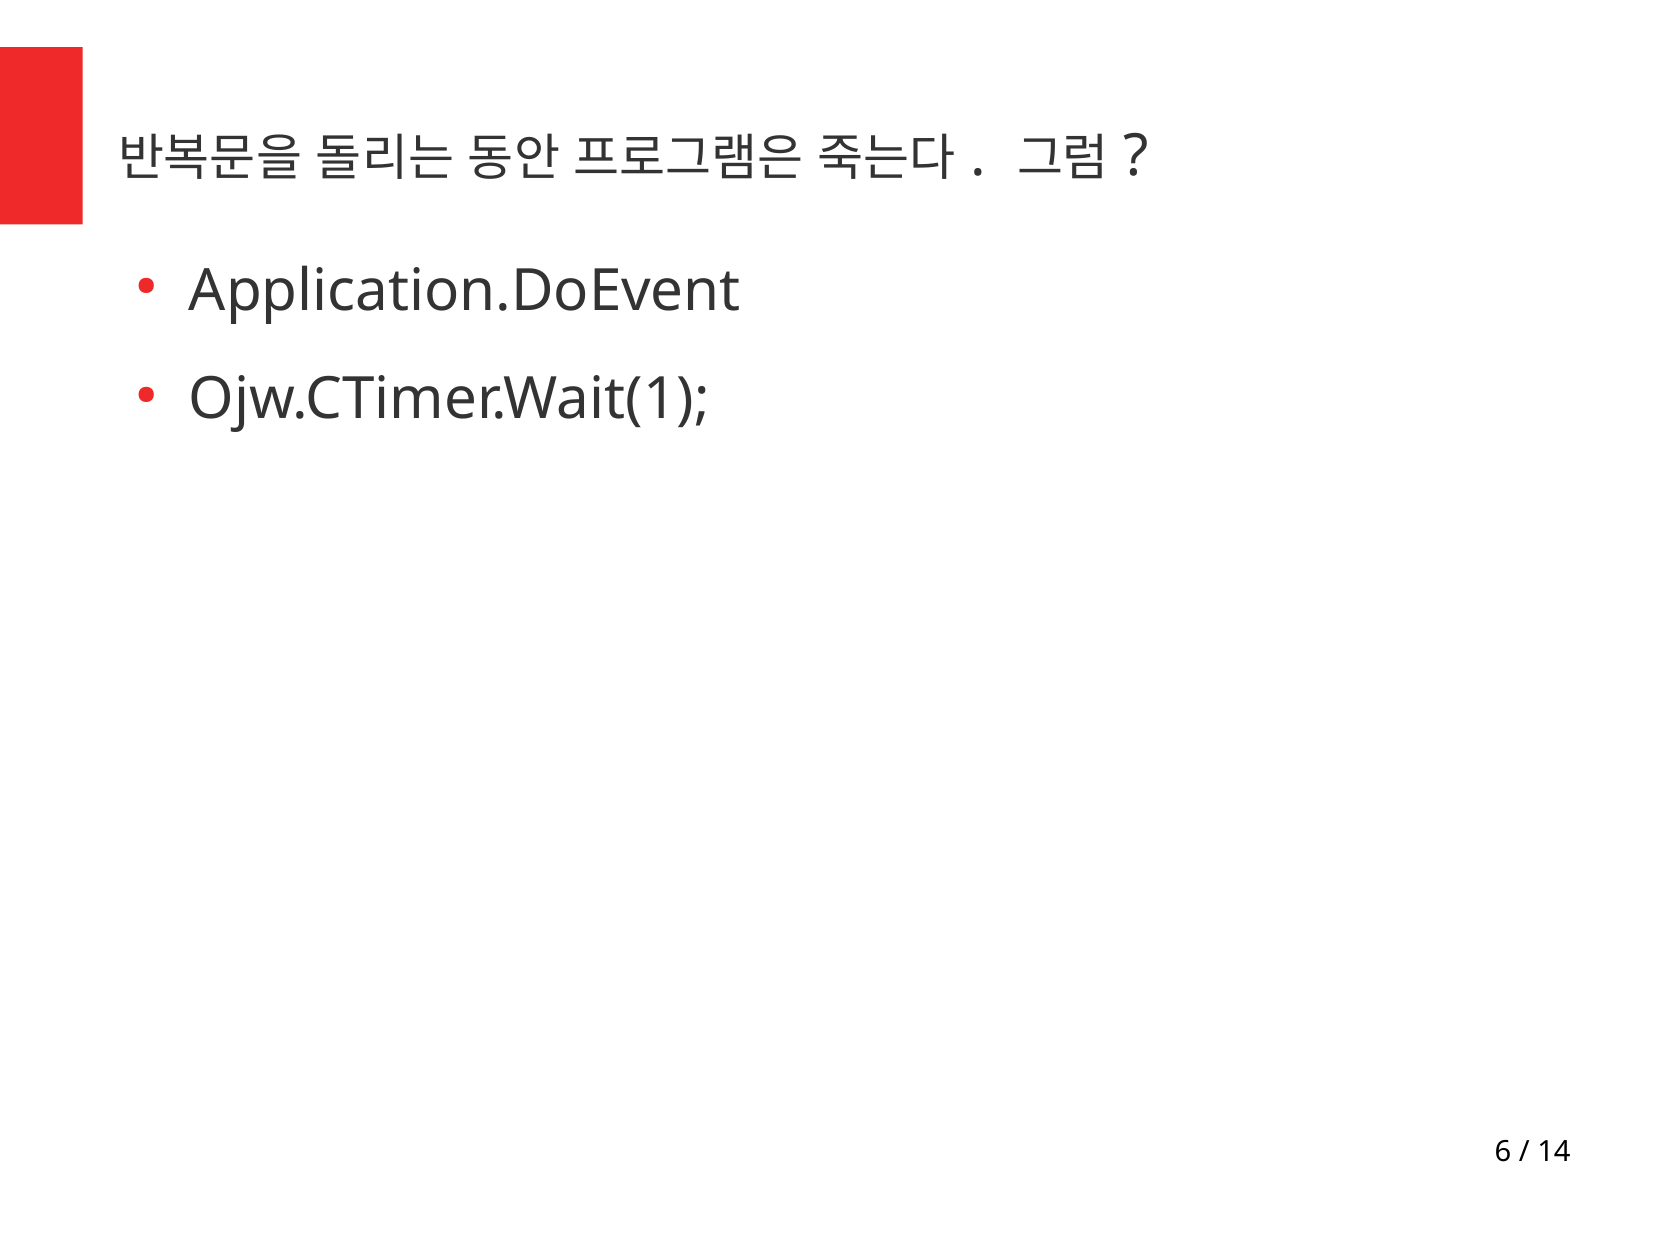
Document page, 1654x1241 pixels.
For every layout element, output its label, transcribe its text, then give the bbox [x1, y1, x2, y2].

list Application.DoEvent Ojw.CTimer.Wait(1); [118, 248, 1536, 968]
title 반복문을 돌리는 동안 프로그램은 죽는다. 그럼? [118, 49, 1571, 257]
